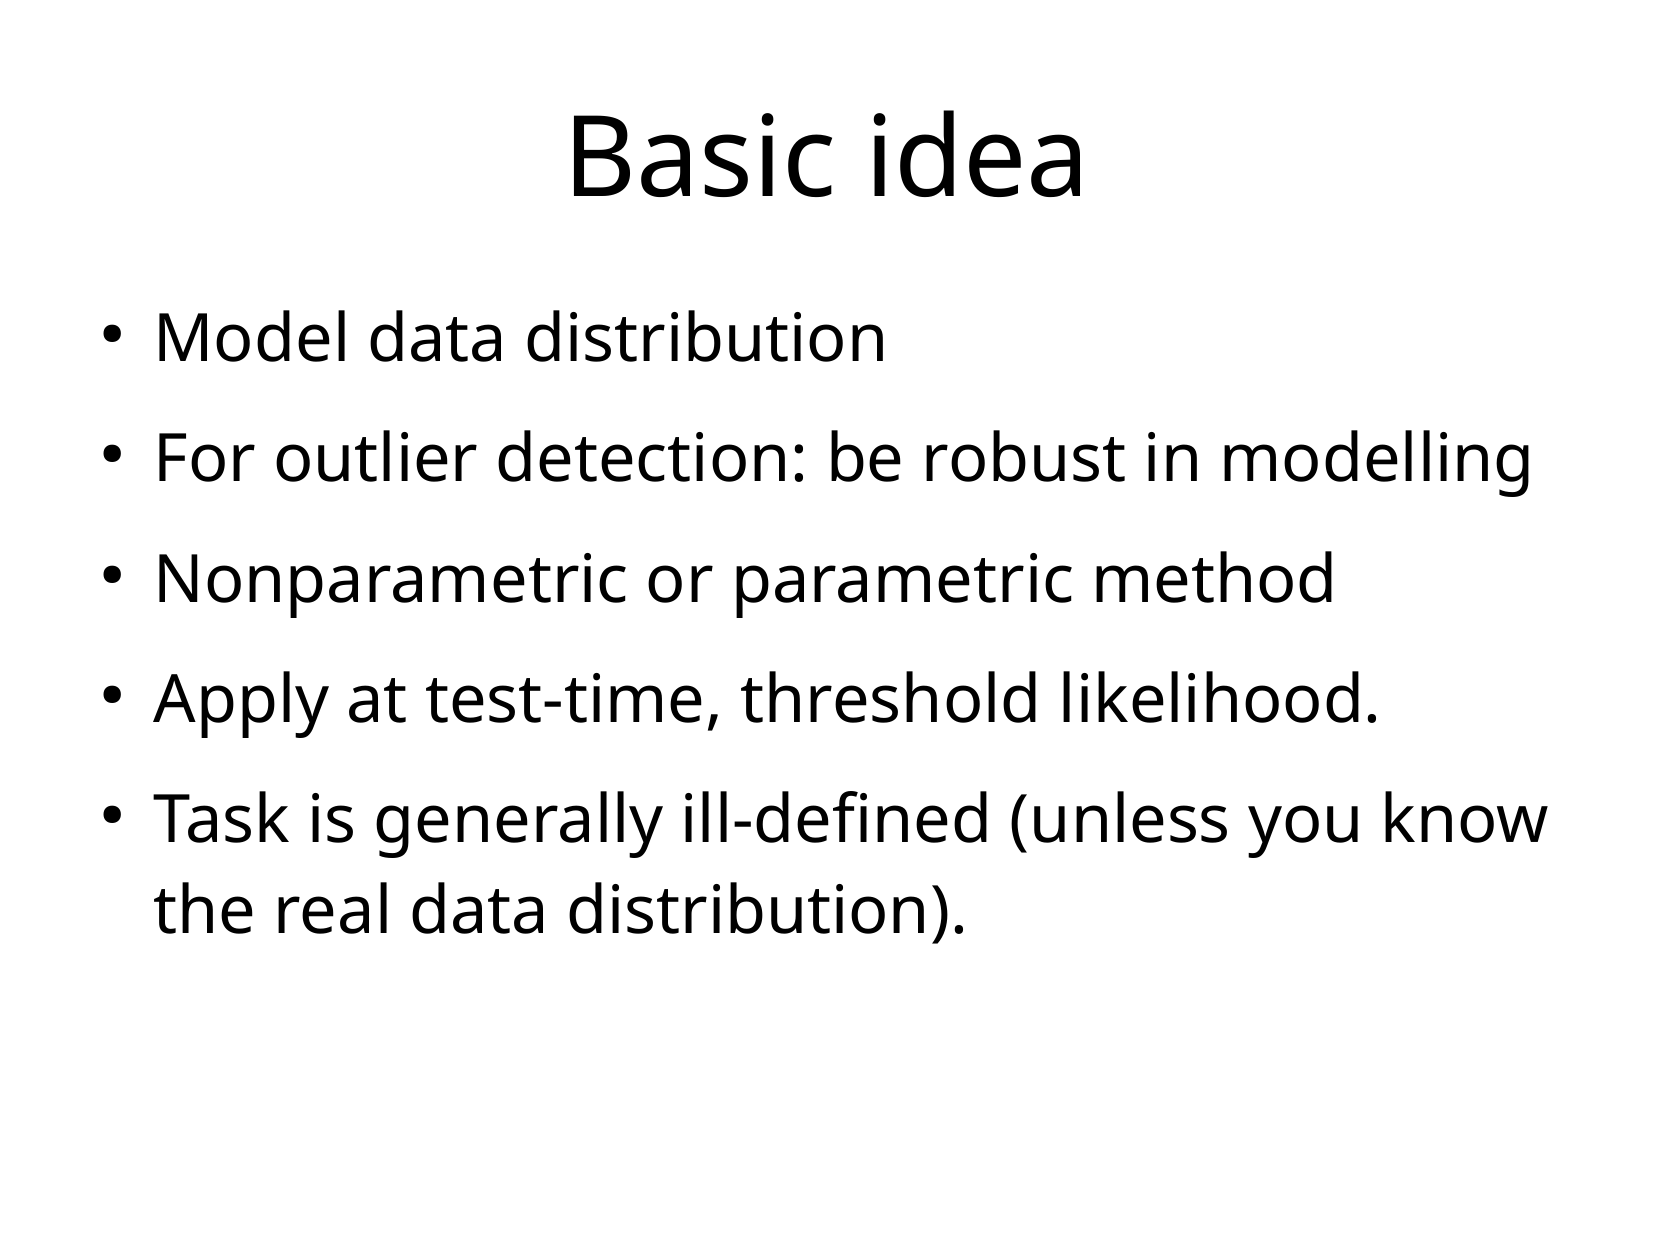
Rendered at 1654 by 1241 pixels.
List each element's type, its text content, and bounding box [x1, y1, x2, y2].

title Basic idea [82, 49, 1571, 257]
list Model data distribution For outlier detection: be robust in modelling Nonparametric or parametric method Apply at test-time, threshold likelihood. Task is generally ill-defined (unless you know the real data distribution). [82, 290, 1571, 1010]
